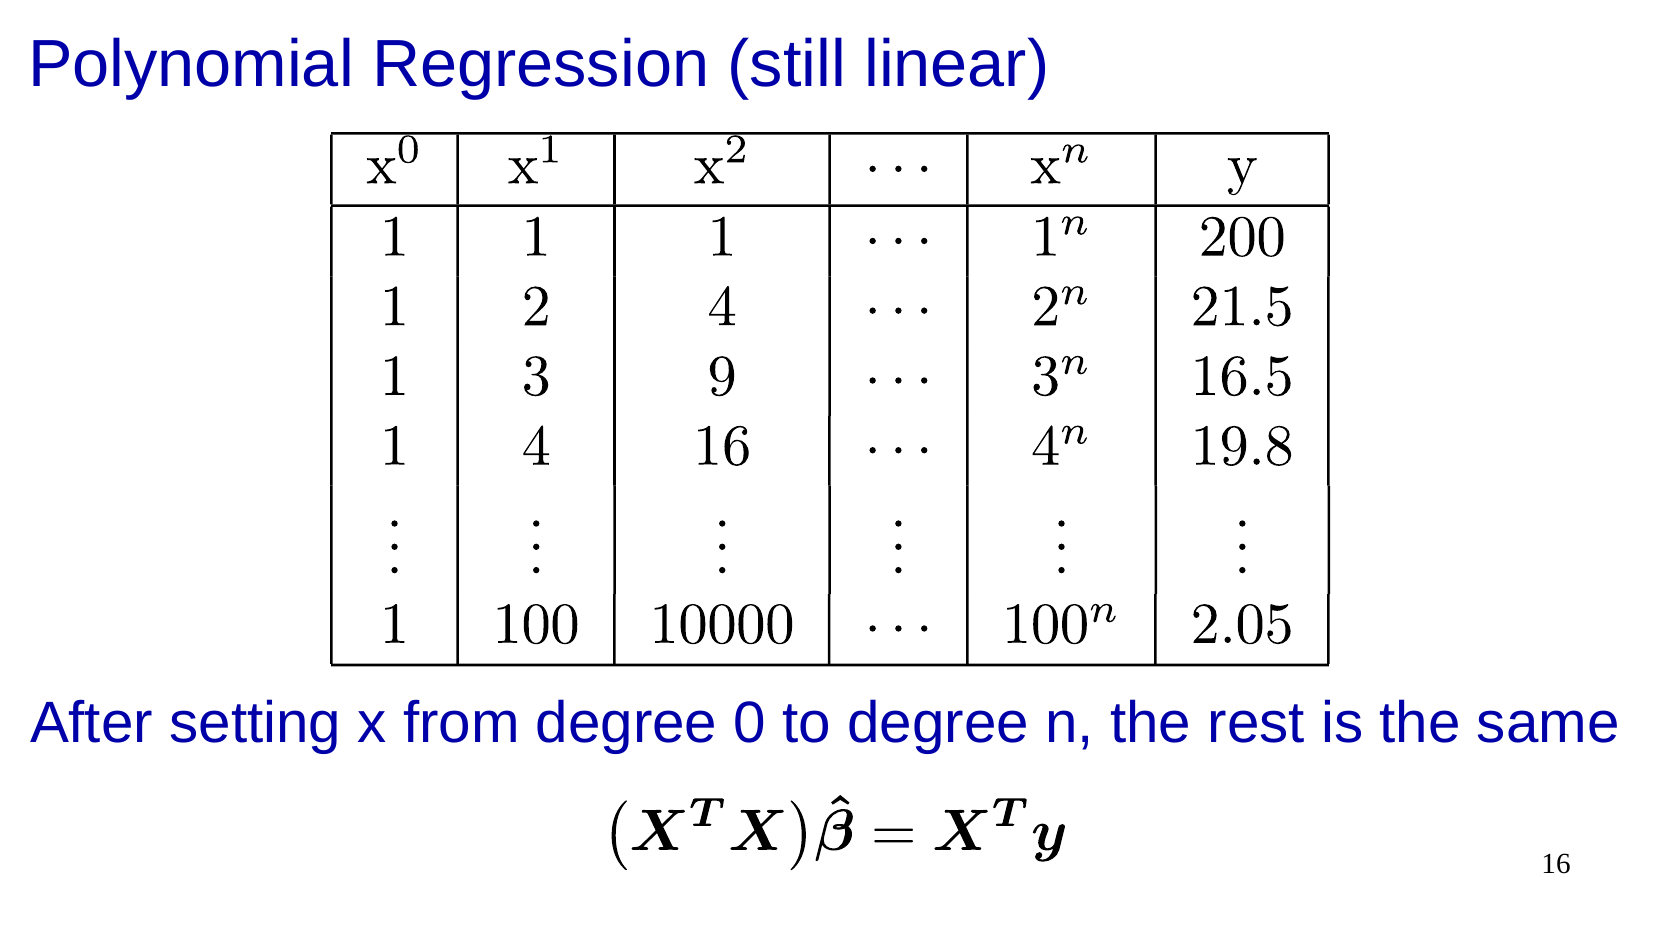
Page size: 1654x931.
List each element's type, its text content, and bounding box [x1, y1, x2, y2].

text_box [831, 795, 850, 805]
text_box [330, 132, 1331, 667]
list After setting x from degree 0 to degree n, the rest is the same [30, 690, 1645, 916]
text_box [730, 809, 784, 850]
text_box [993, 798, 1027, 826]
title Polynomial Regression (still linear) [28, 21, 1626, 106]
text_box [815, 808, 853, 862]
text_box [631, 809, 685, 850]
text_box [934, 809, 988, 850]
text_box [690, 798, 724, 826]
text_box [790, 800, 806, 871]
text_box [1032, 823, 1066, 862]
text_box [611, 800, 627, 871]
